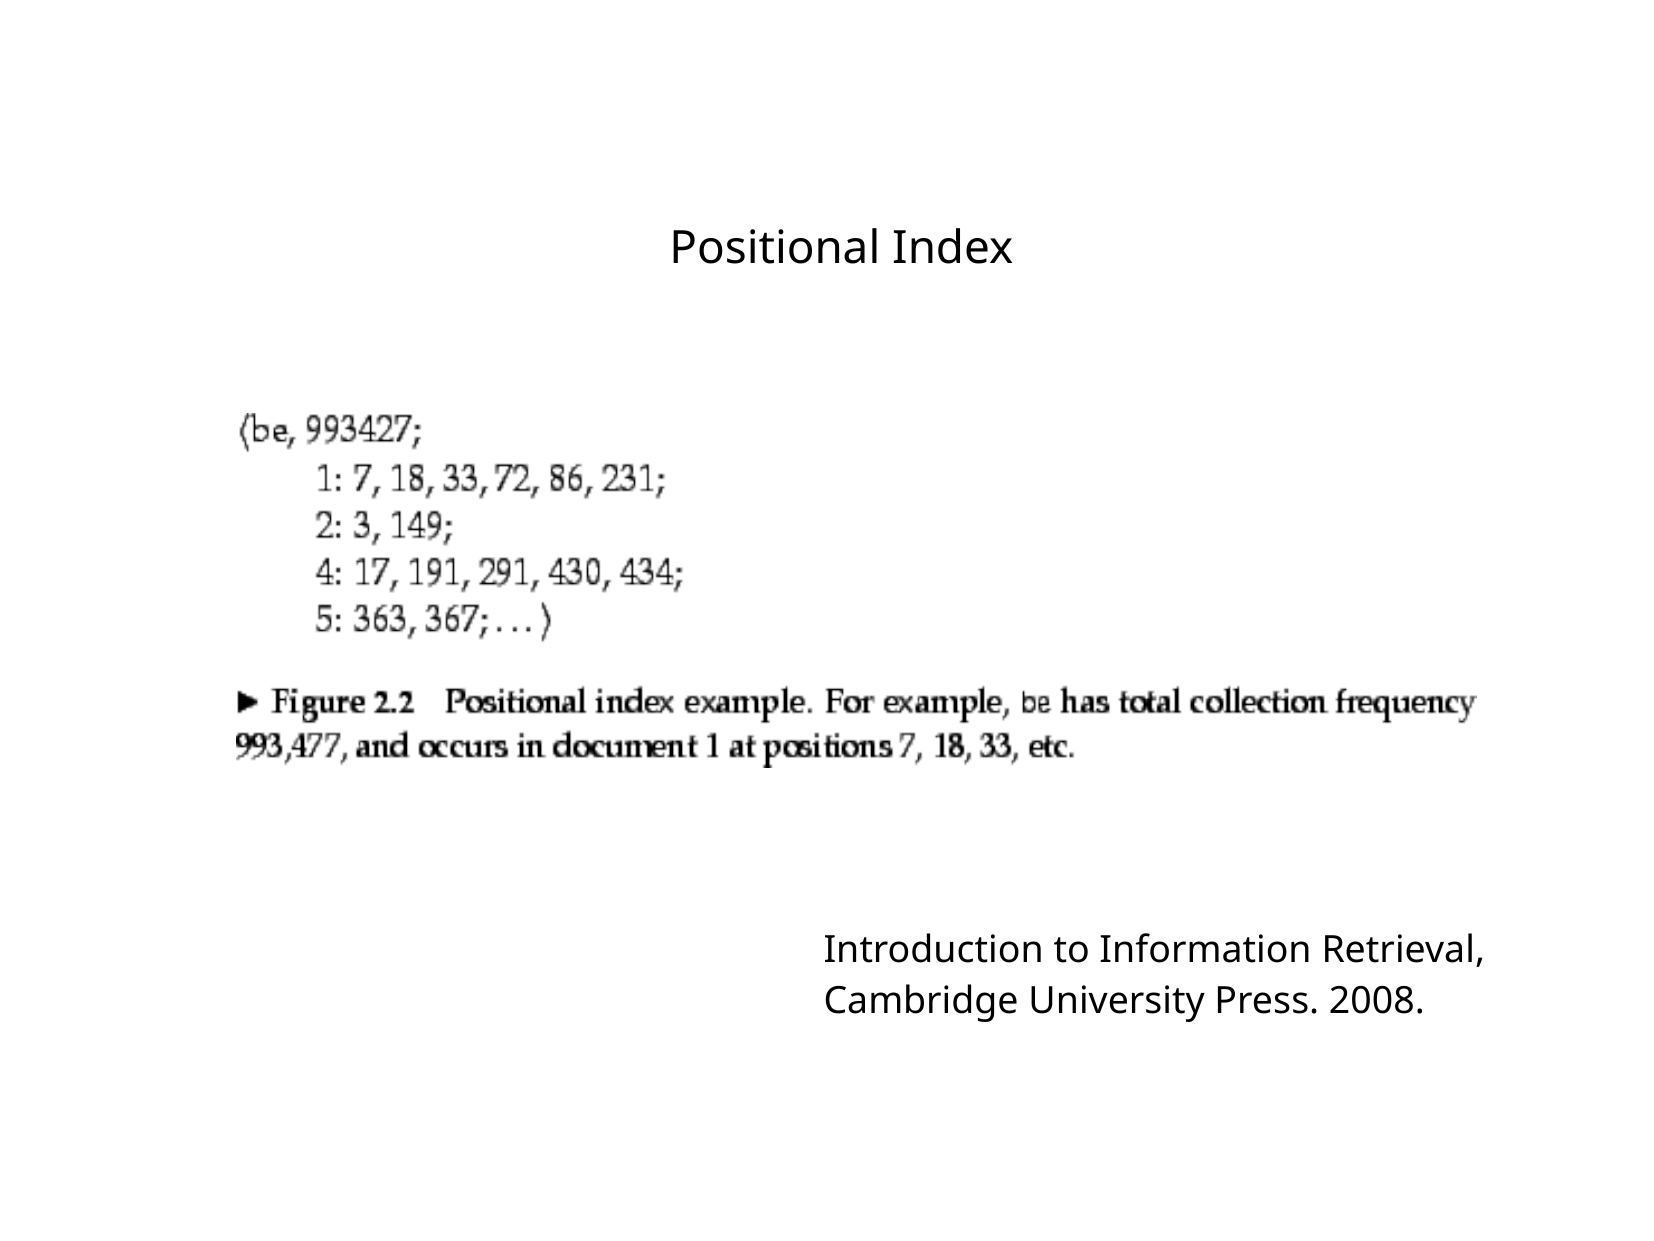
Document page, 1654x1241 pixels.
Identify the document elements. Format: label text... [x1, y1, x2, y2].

text_box Introduction to Information Retrieval, Cambridge University Press. 2008. [808, 915, 1595, 1018]
text_box Positional Index [383, 206, 1300, 276]
picture [236, 413, 1477, 768]
